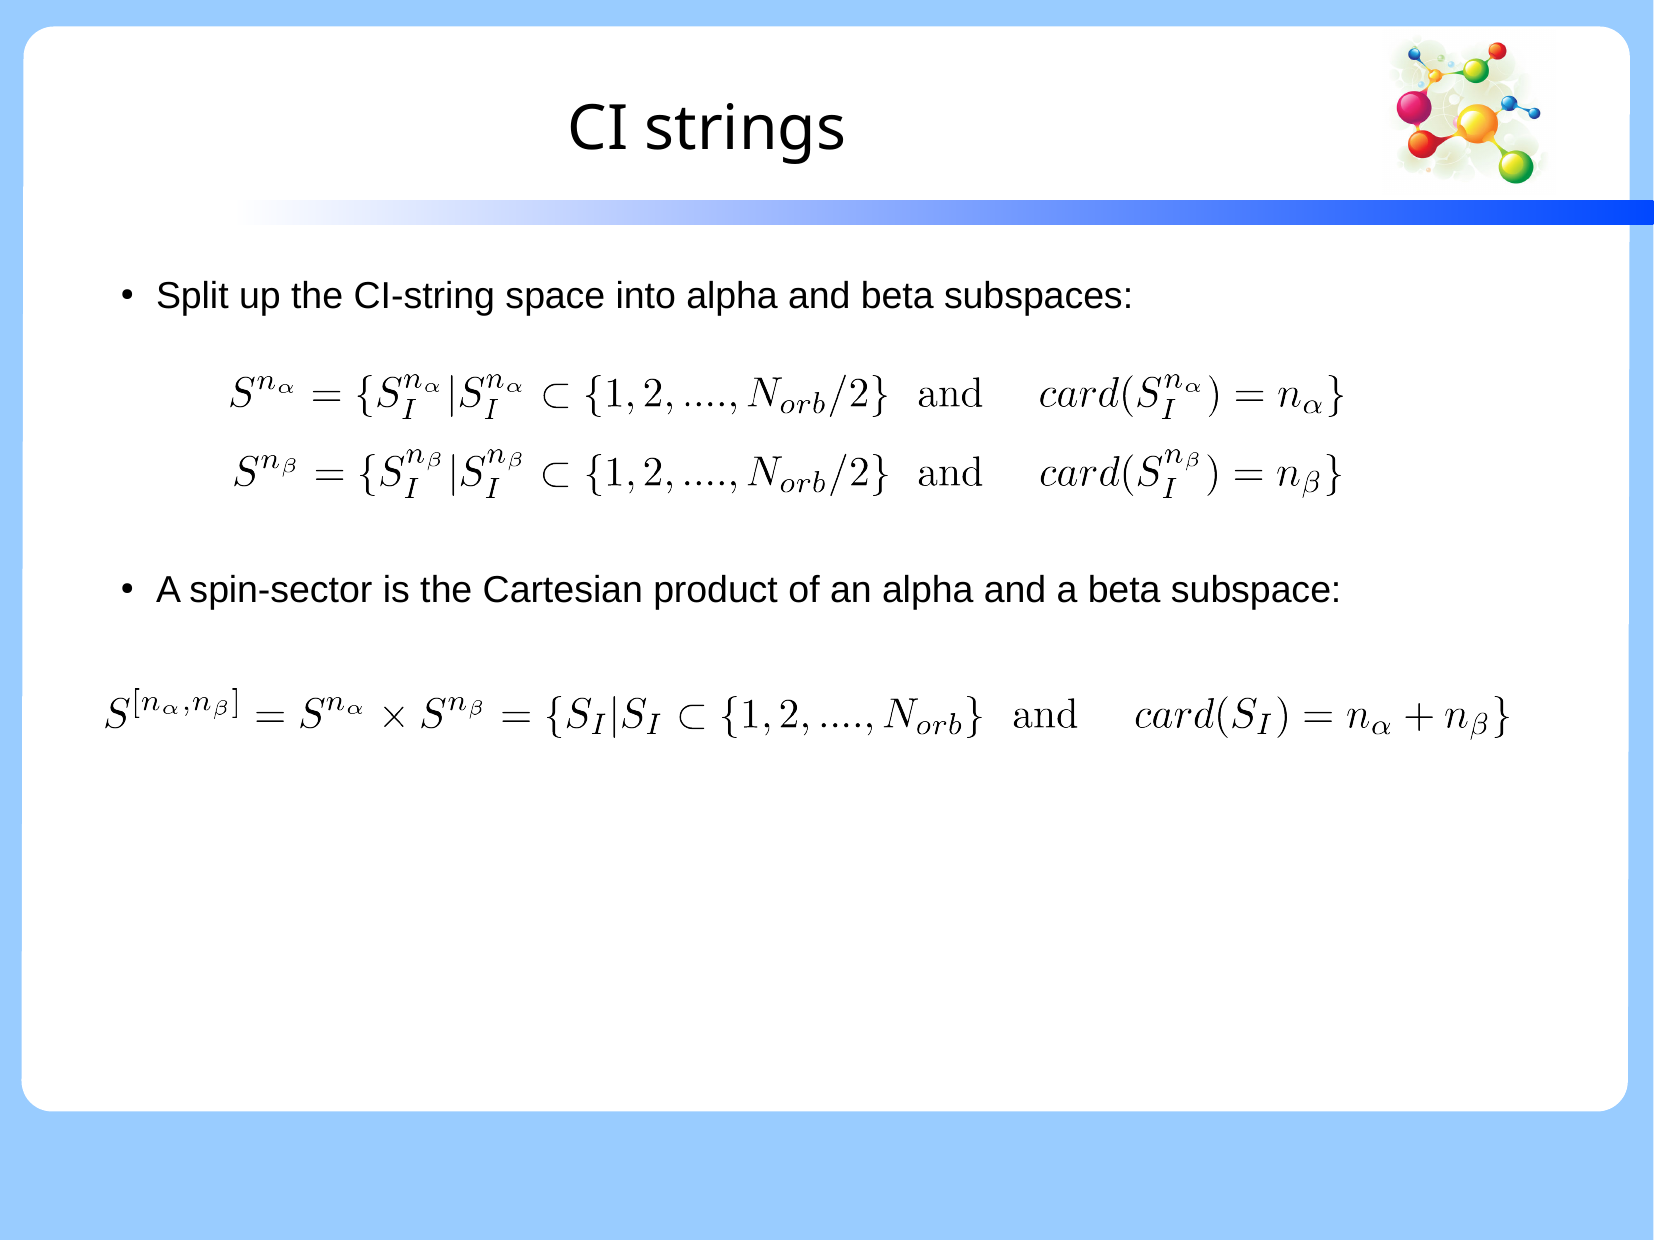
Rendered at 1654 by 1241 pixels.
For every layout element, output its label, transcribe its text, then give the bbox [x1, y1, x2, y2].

picture [105, 688, 1509, 740]
picture [1382, 29, 1556, 195]
table_cell [873, 201, 877, 224]
title CI strings [82, 49, 1332, 201]
text_box Split up the CI-string space into alpha and beta subspaces: A spin-sector is the Cartesian product of an alpha and a beta subspace: [105, 225, 1576, 954]
table_cell [956, 201, 961, 224]
